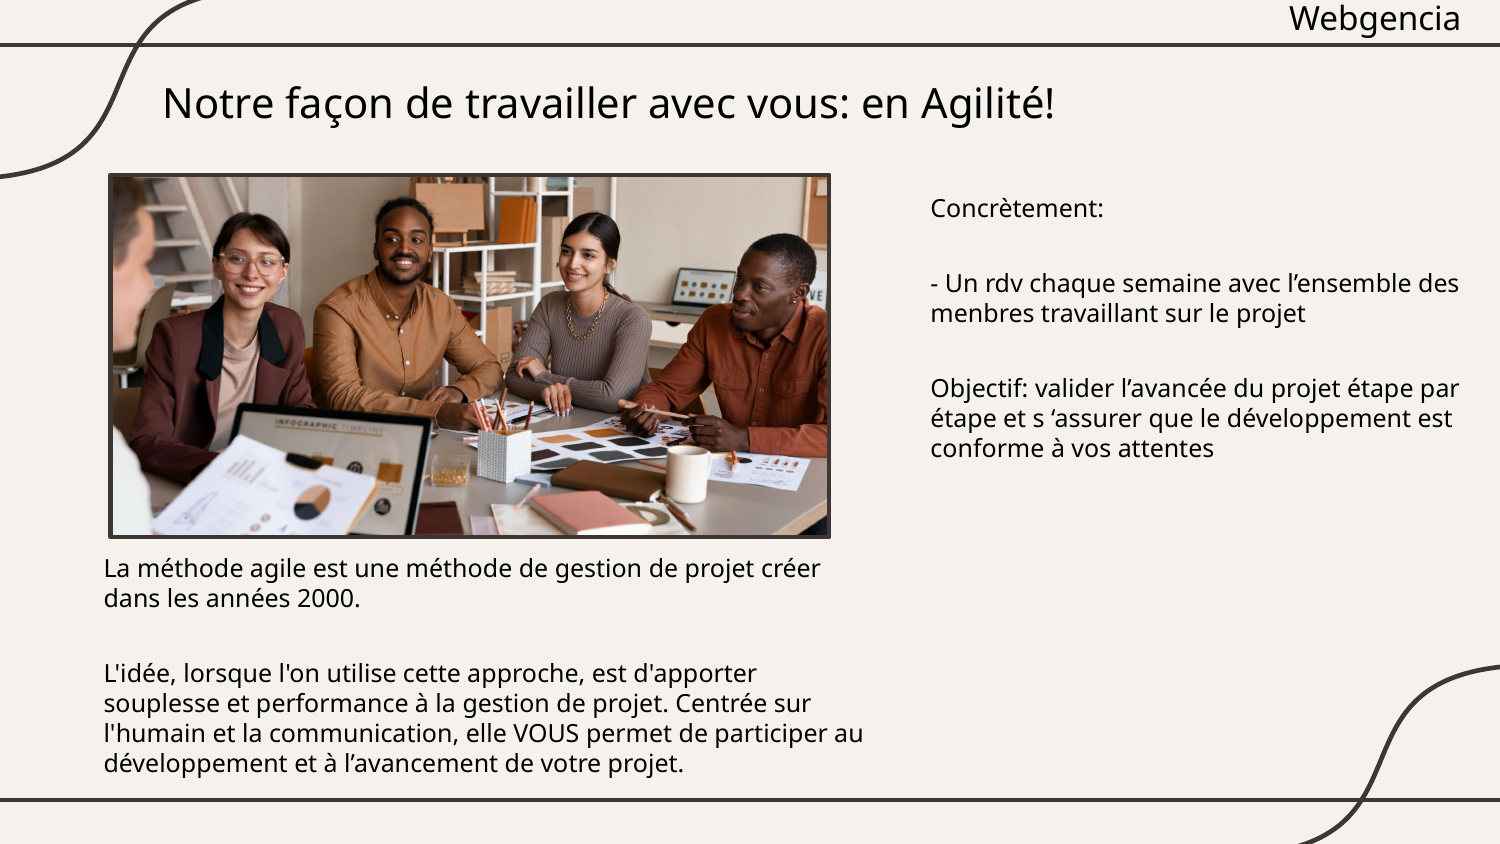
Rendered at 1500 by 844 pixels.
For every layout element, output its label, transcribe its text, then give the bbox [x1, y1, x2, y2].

text_box La méthode agile est une méthode de gestion de projet créer dans les années 2000. L'idée, lorsque l'on utilise cette approche, est d'apporter souplesse et performance à la gestion de projet. Centrée sur l'humain et la communication, elle VOUS permet de participer au développement et à l’avancement de votre projet. [88, 537, 886, 844]
text_box Notre façon de travailler avec vous: en Agilité! [147, 51, 1152, 154]
text_box Webgencia [1250, 0, 1500, 42]
picture [112, 177, 827, 535]
text_box Concrètement: - Un rdv chaque semaine avec l’ensemble des menbres travaillant sur le projet Objectif: valider l’avancée du projet étape par étape et s ‘assurer que le développement est conforme à vos attentes [915, 177, 1477, 502]
